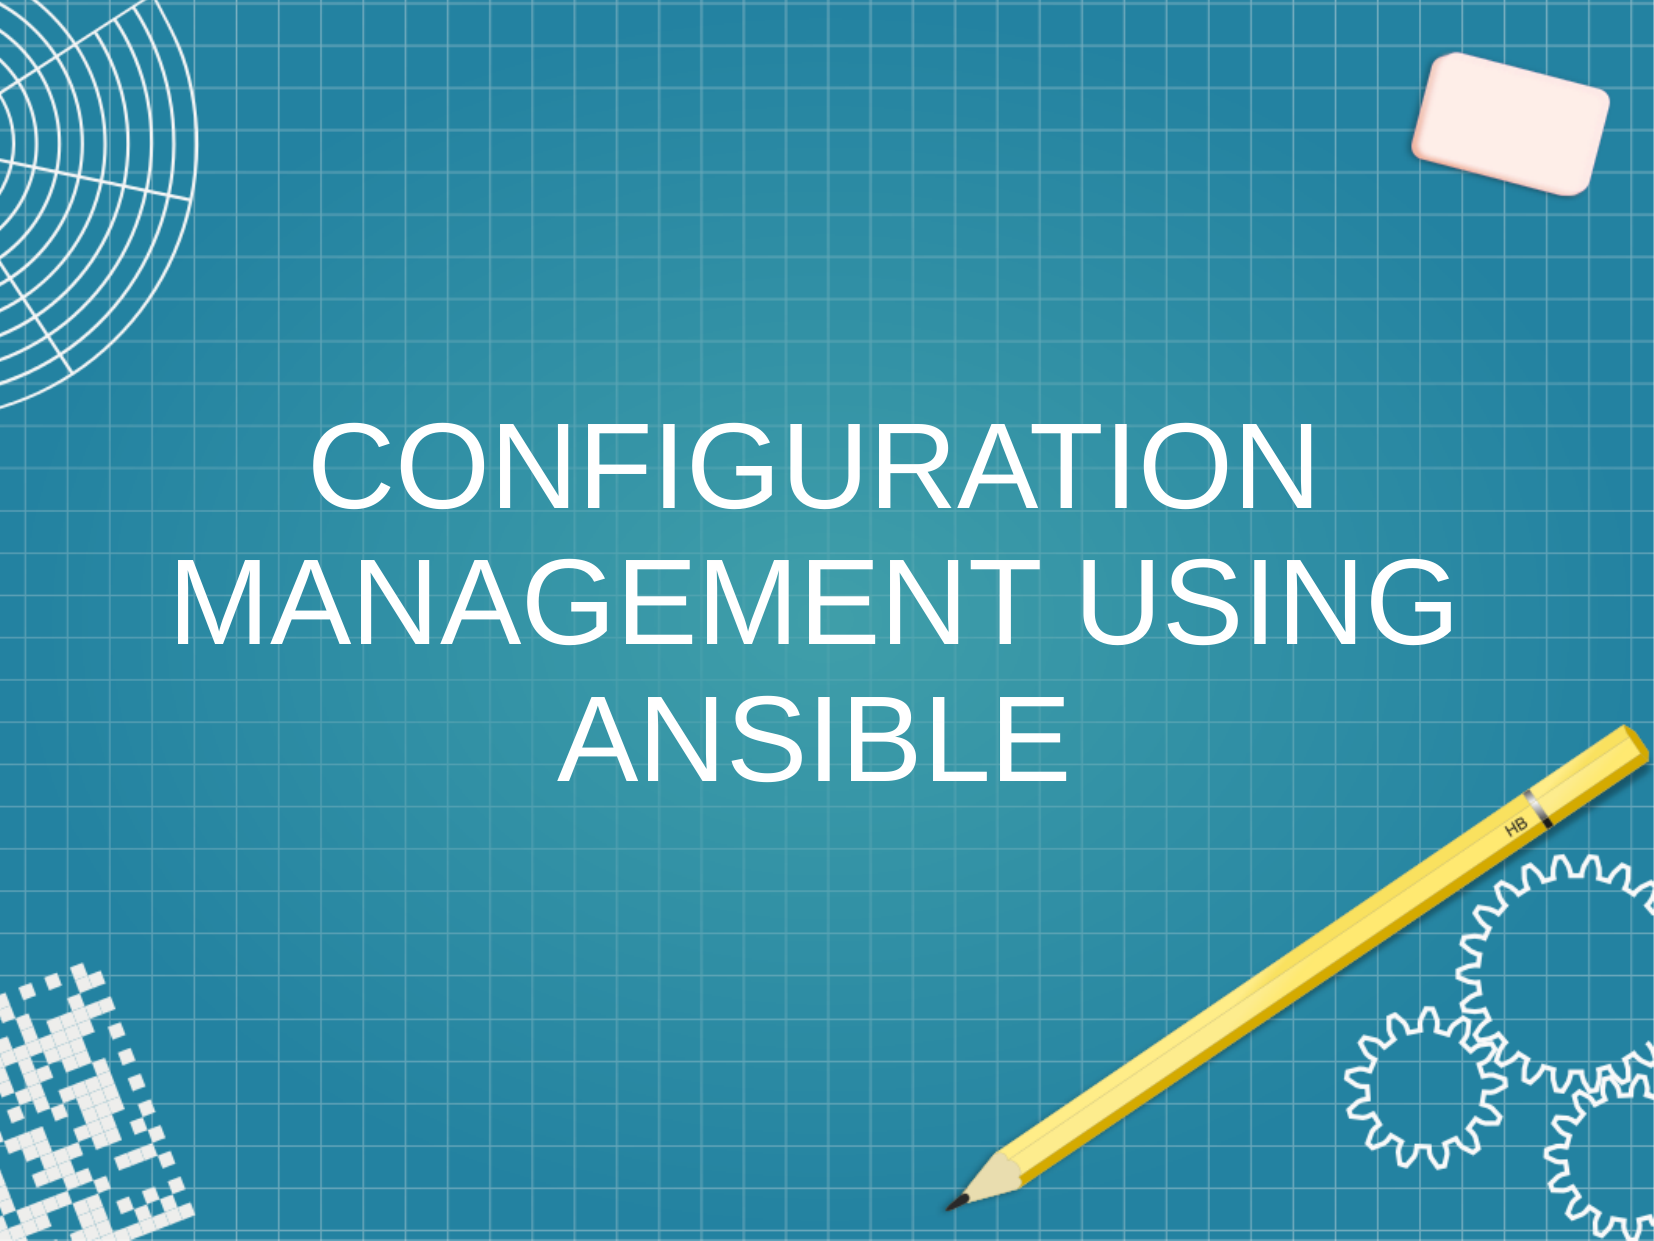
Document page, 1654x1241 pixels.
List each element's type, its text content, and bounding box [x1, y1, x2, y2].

picture [0, 0, 1654, 1241]
title CONFIGURATION MANAGEMENT USING ANSIBLE [70, 397, 1559, 807]
